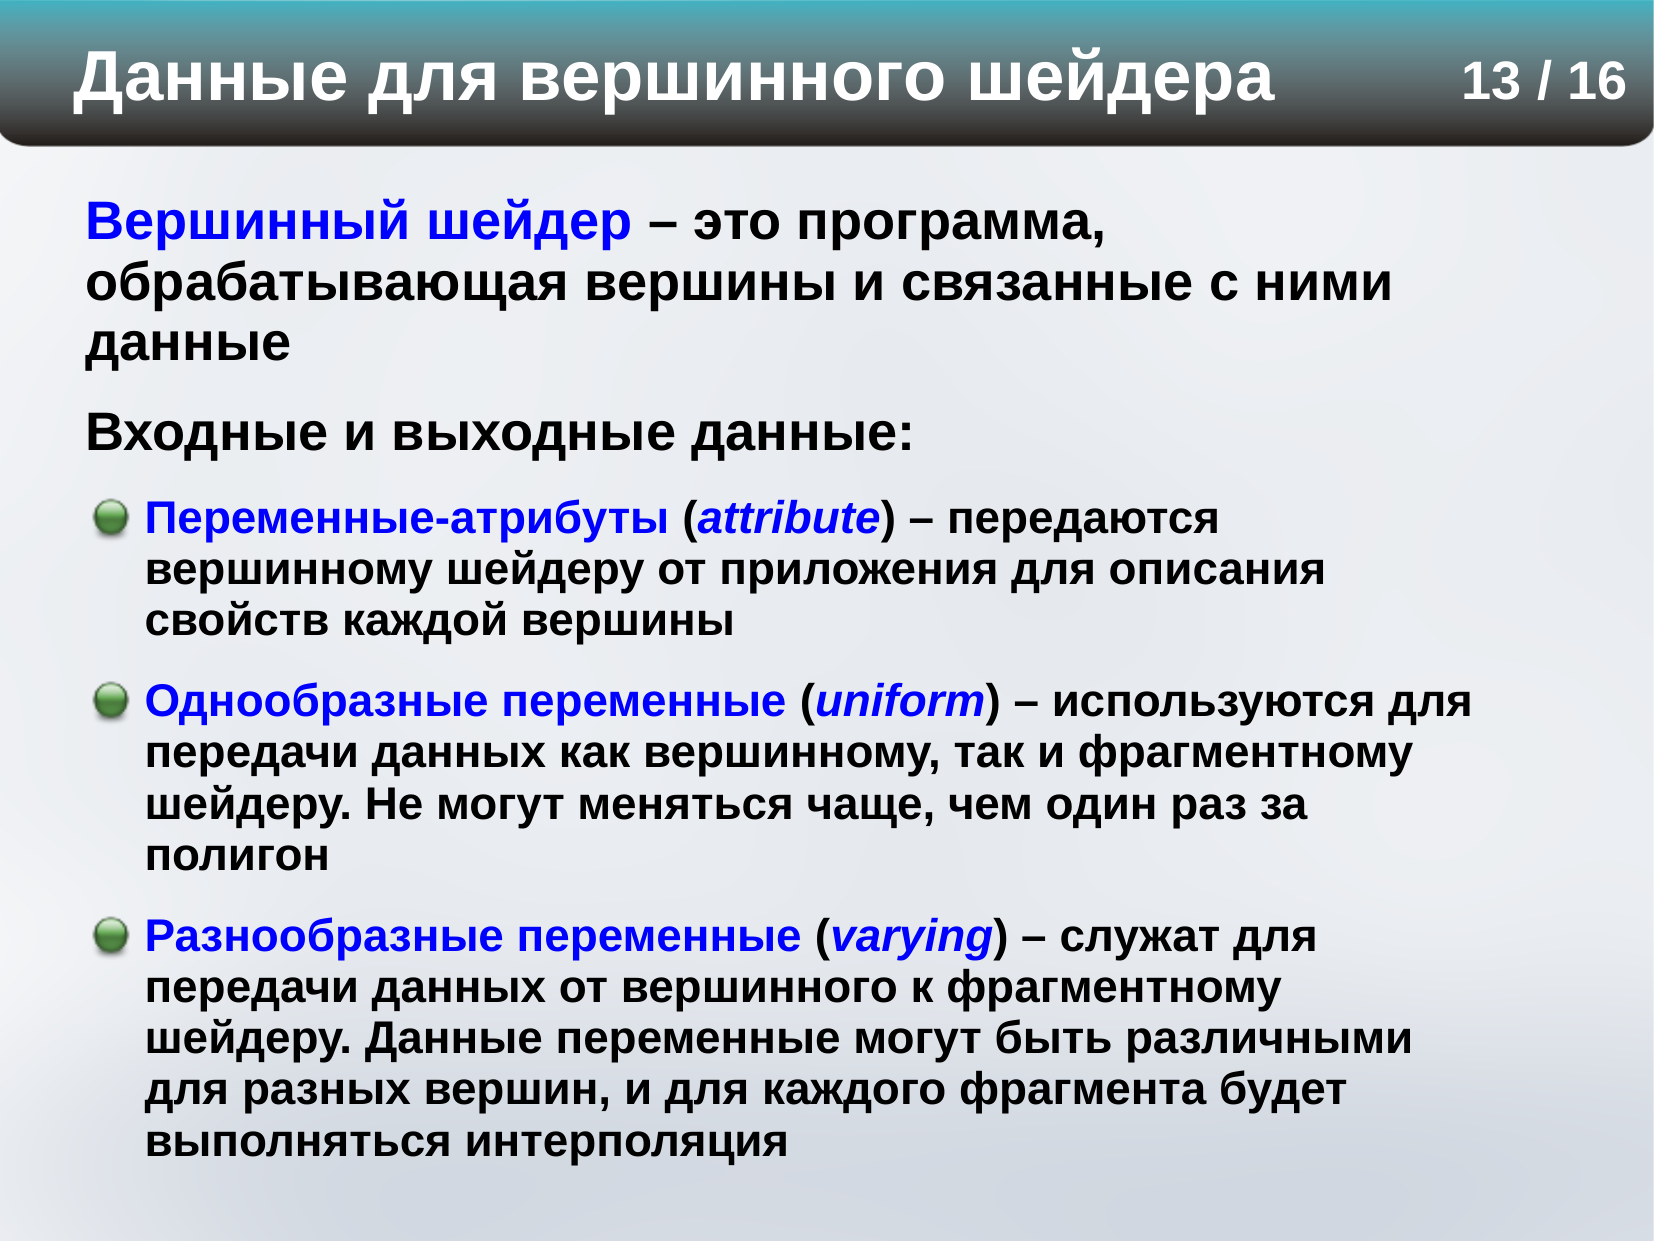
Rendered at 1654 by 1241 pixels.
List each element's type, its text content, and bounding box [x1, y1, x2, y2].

text_box Вершинный шейдер – это программа, обрабатывающая вершины и связанные с ними данные Входные и выходные данные: Переменные-атрибуты (attribute) – передаются вершинному шейдеру от приложения для описания свойств каждой вершины Однообразные переменные (uniform) – используются для передачи данных как вершинному, так и фрагментному шейдеру. Не могут меняться чаще, чем один раз за полигон Разнообразные переменные (varying) – служат для передачи данных от вершинного к фрагментному шейдеру. Данные переменные могут быть различными для разных вершин, и для каждого фрагмента будет выполняться интерполяция [70, 183, 1506, 1174]
picture [0, 0, 1654, 1241]
text_box <number> / 16 [1446, 42, 1654, 179]
text_box Данные для вершинного шейдера [59, 29, 1418, 124]
